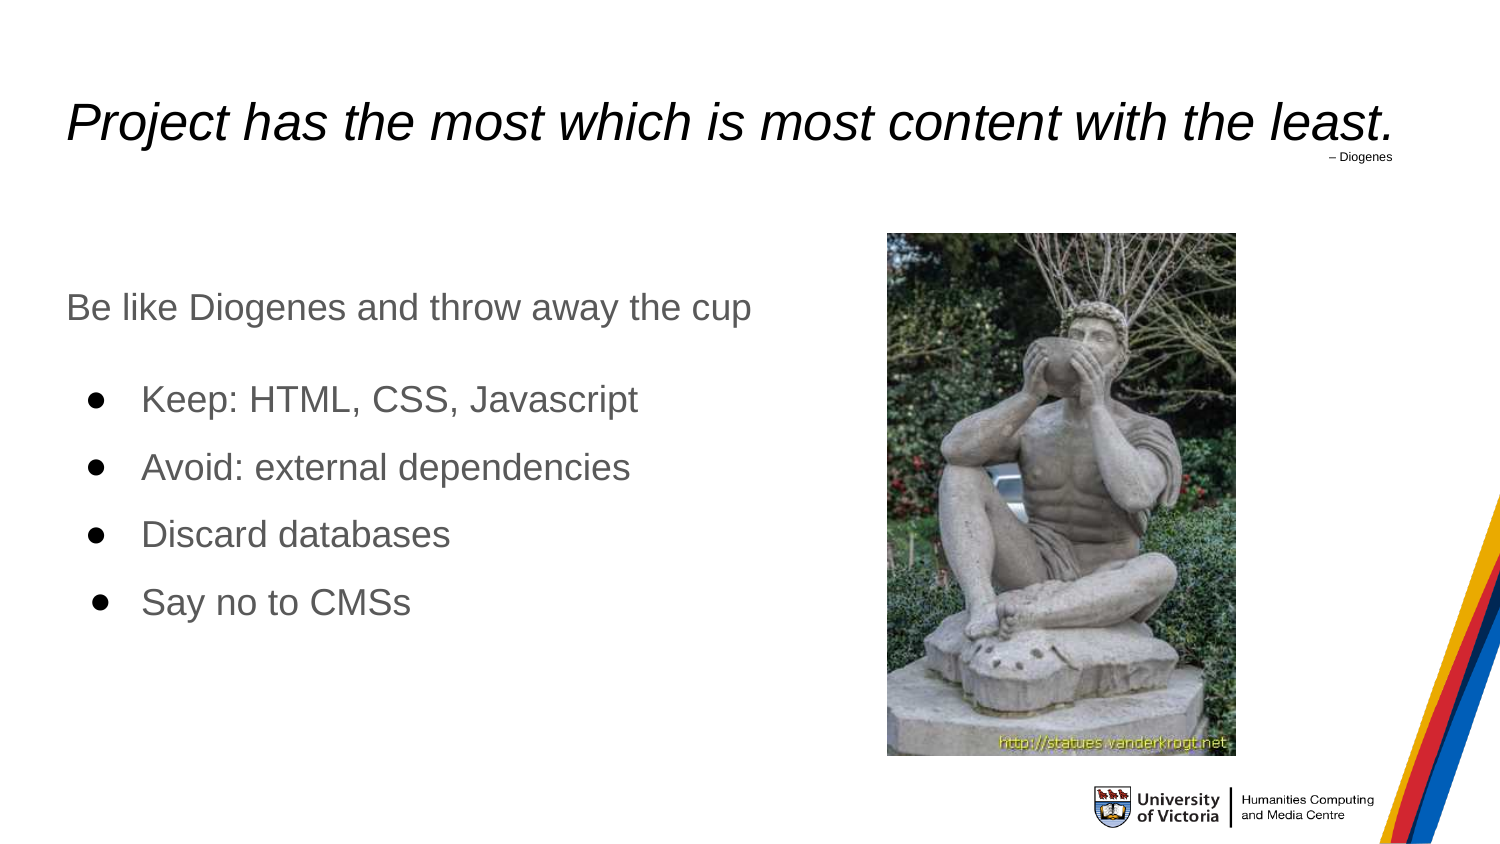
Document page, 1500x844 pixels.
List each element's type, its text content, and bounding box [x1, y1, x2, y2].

picture [887, 233, 1500, 844]
title Project has the most which is most content with the least. [51, 72, 1449, 167]
list Be like Diogenes and throw away the cup Keep: HTML, CSS, Javascript Avoid: external dependencies Discard databases Say no to CMSs [51, 261, 887, 626]
text_box – Diogenes [1314, 134, 1450, 180]
